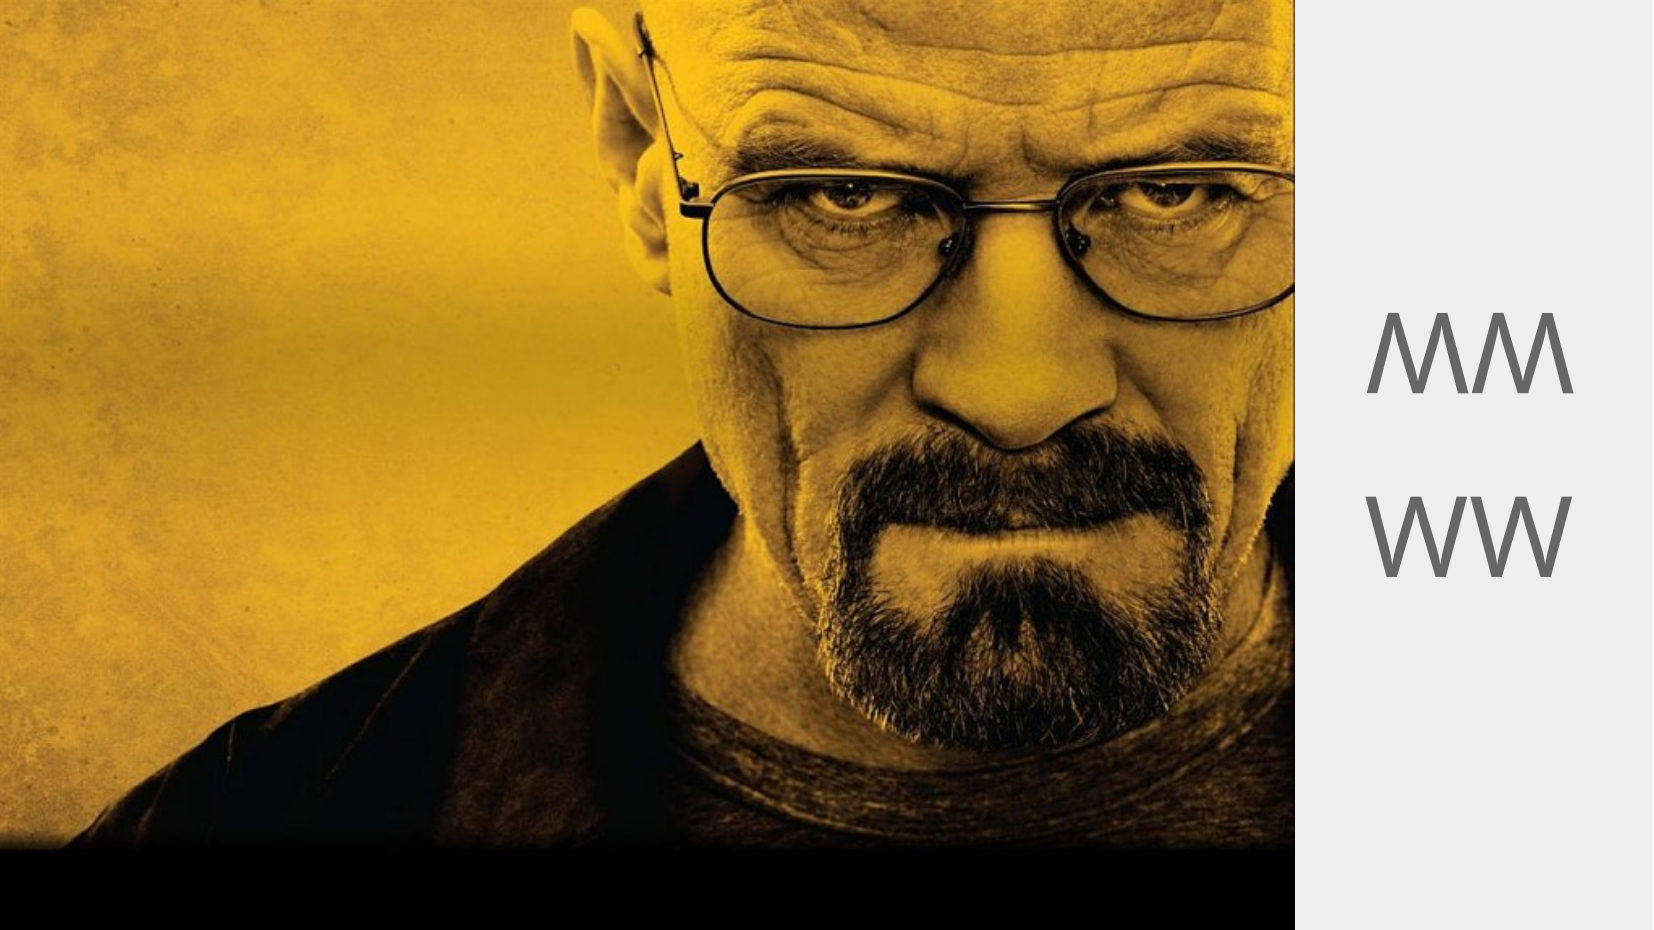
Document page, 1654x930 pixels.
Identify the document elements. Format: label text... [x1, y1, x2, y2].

picture [0, 0, 1295, 930]
text_box WW [1350, 300, 1591, 442]
text_box WW [1350, 449, 1590, 592]
